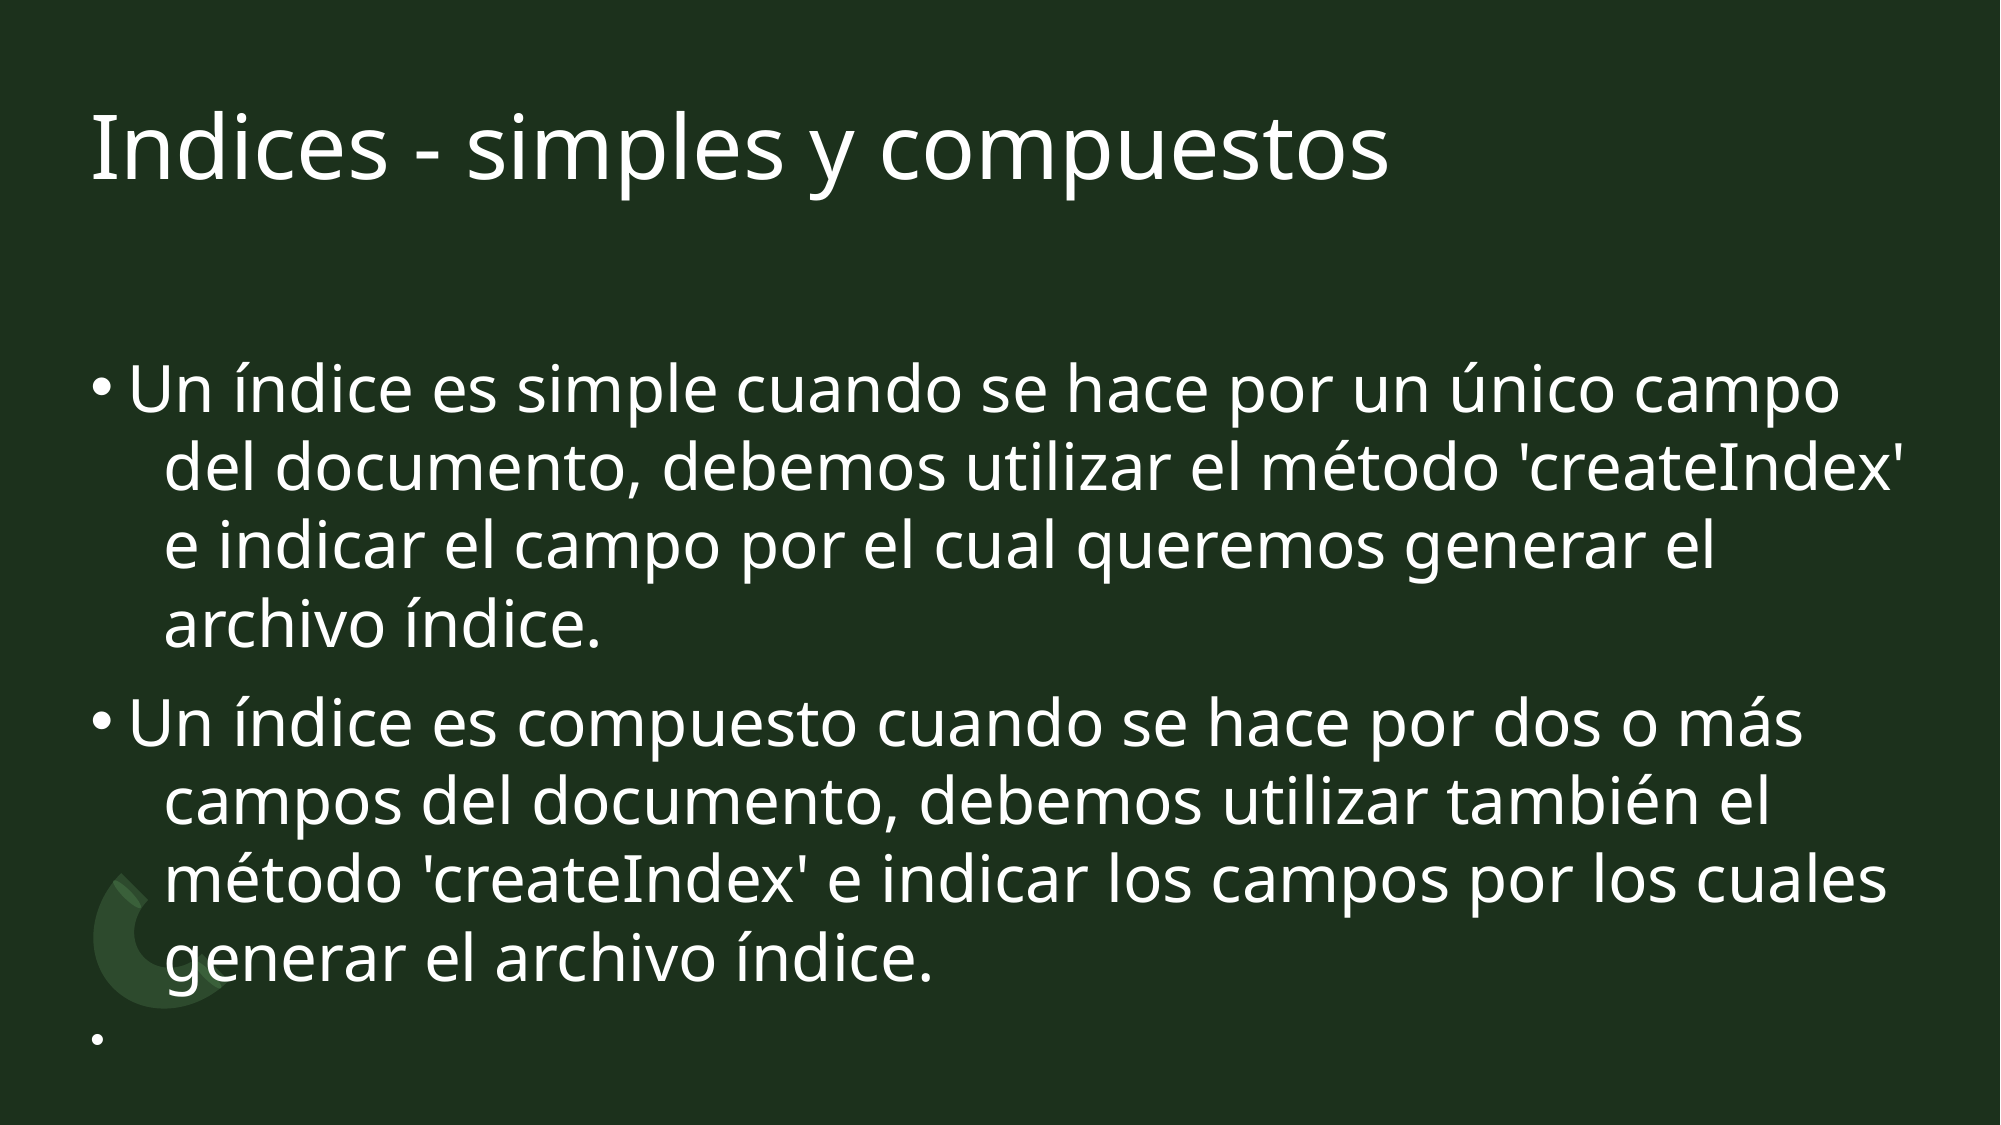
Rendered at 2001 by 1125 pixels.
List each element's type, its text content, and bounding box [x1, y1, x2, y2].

list Un índice es simple cuando se hace por un único campo del documento, debemos utilizar el método 'createIndex' e indicar el campo por el cual queremos generar el archivo índice. Un índice es compuesto cuando se hace por dos o más campos del documento, debemos utilizar también el método 'createIndex' e indicar los campos por los cuales generar el archivo índice. [90, 346, 1910, 1000]
title Indices - simples y compuestos [90, 90, 1910, 309]
